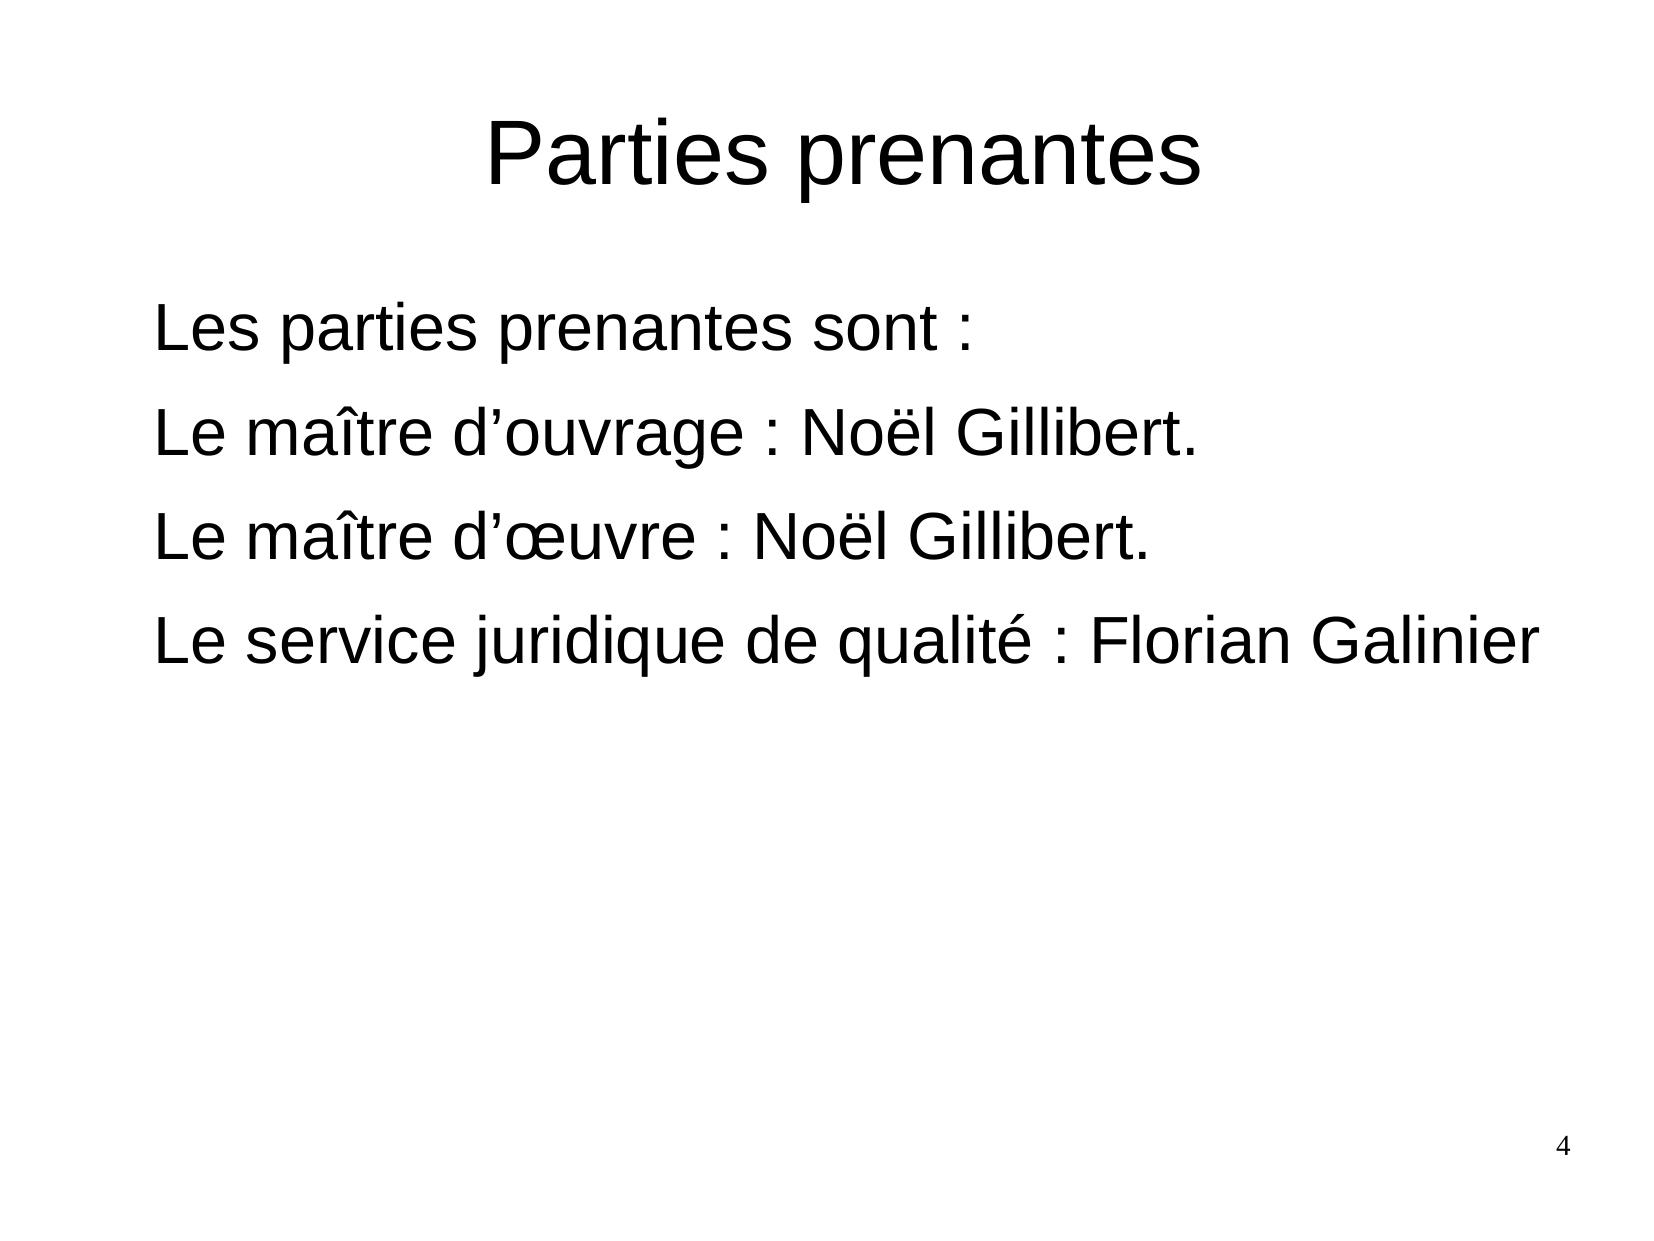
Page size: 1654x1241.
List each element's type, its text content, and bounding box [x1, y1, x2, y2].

title Parties prenantes [82, 49, 1571, 257]
list Les parties prenantes sont : Le maître d’ouvrage : Noël Gillibert. Le maître d’œuvre : Noël Gillibert. Le service juridique de qualité : Florian Galinier [82, 290, 1571, 1010]
